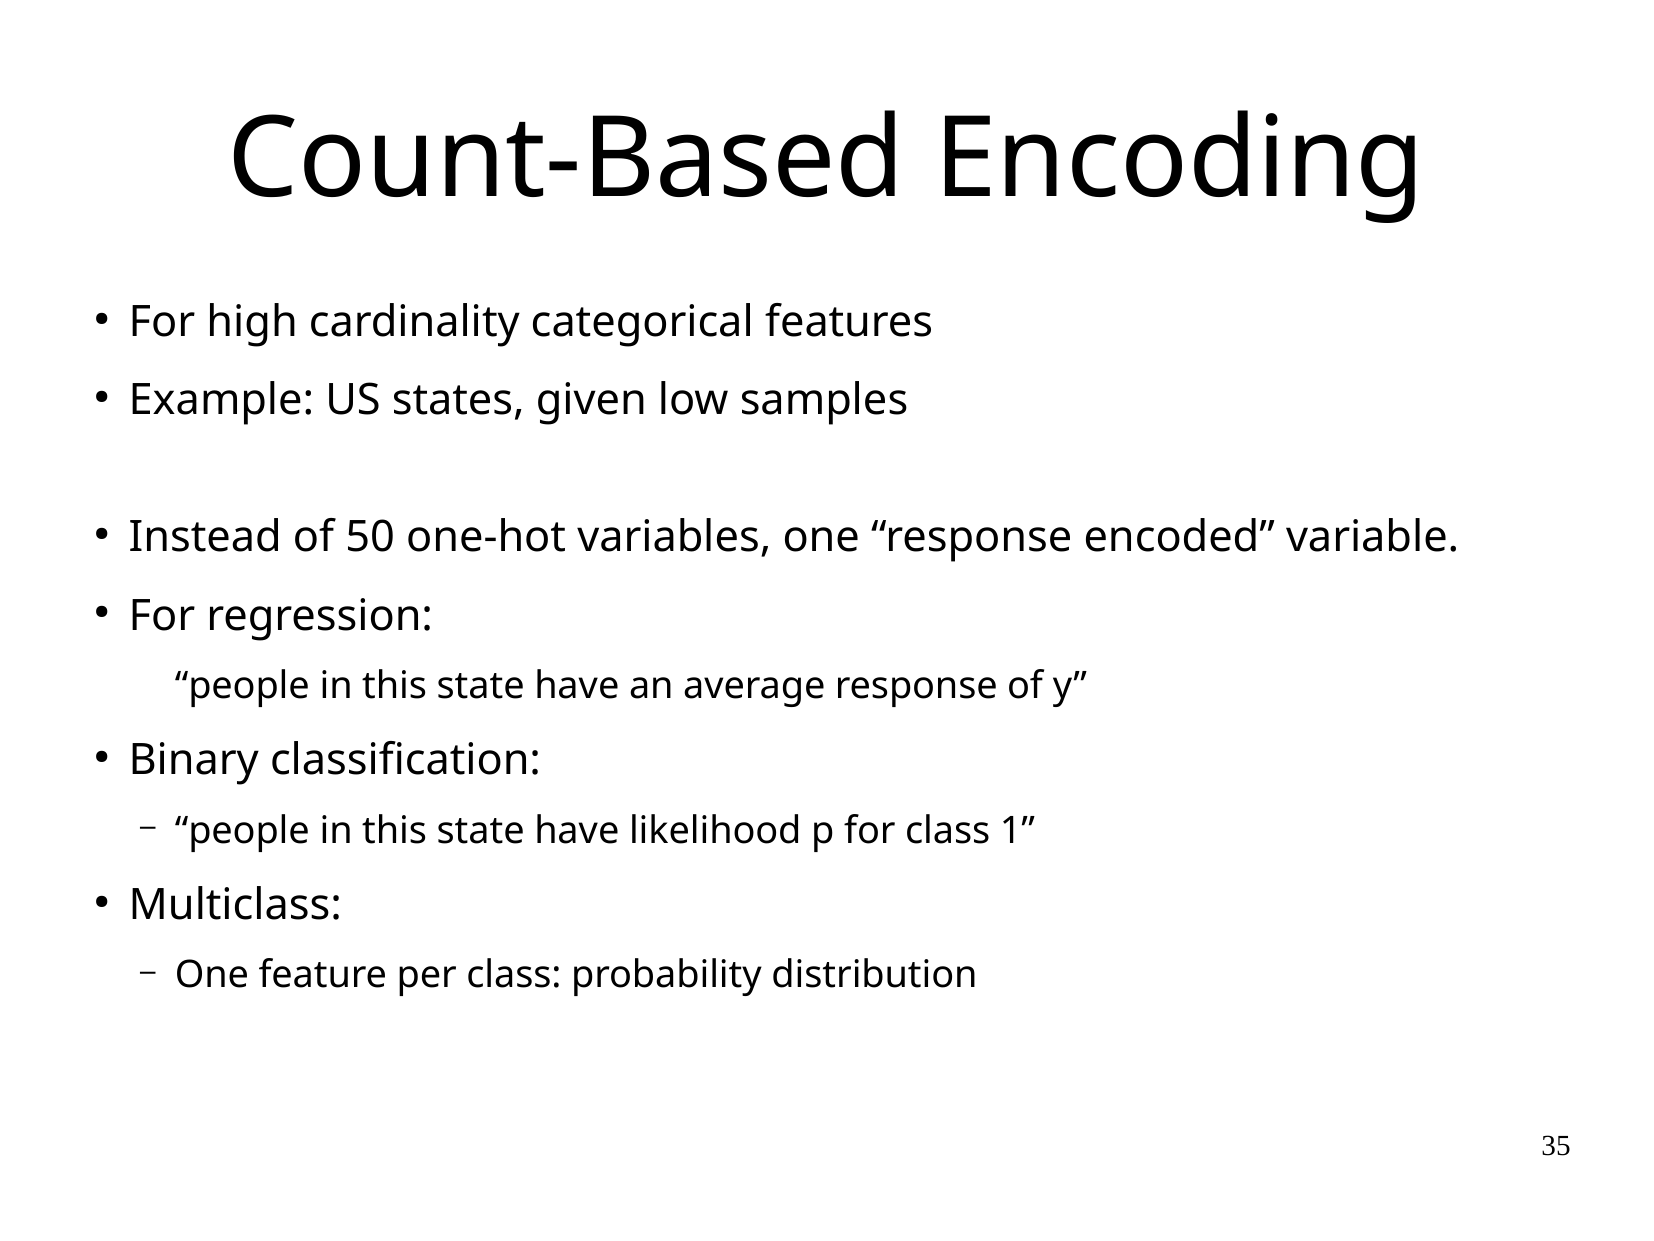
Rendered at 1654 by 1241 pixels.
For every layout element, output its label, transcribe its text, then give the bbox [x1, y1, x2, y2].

title Count-Based Encoding [82, 49, 1571, 257]
list For high cardinality categorical features Example: US states, given low samples Instead of 50 one-hot variables, one “response encoded” variable. For regression: “people in this state have an average response of y” Binary classification: “people in this state have likelihood p for class 1” Multiclass: One feature per class: probability distribution [82, 290, 1571, 1010]
